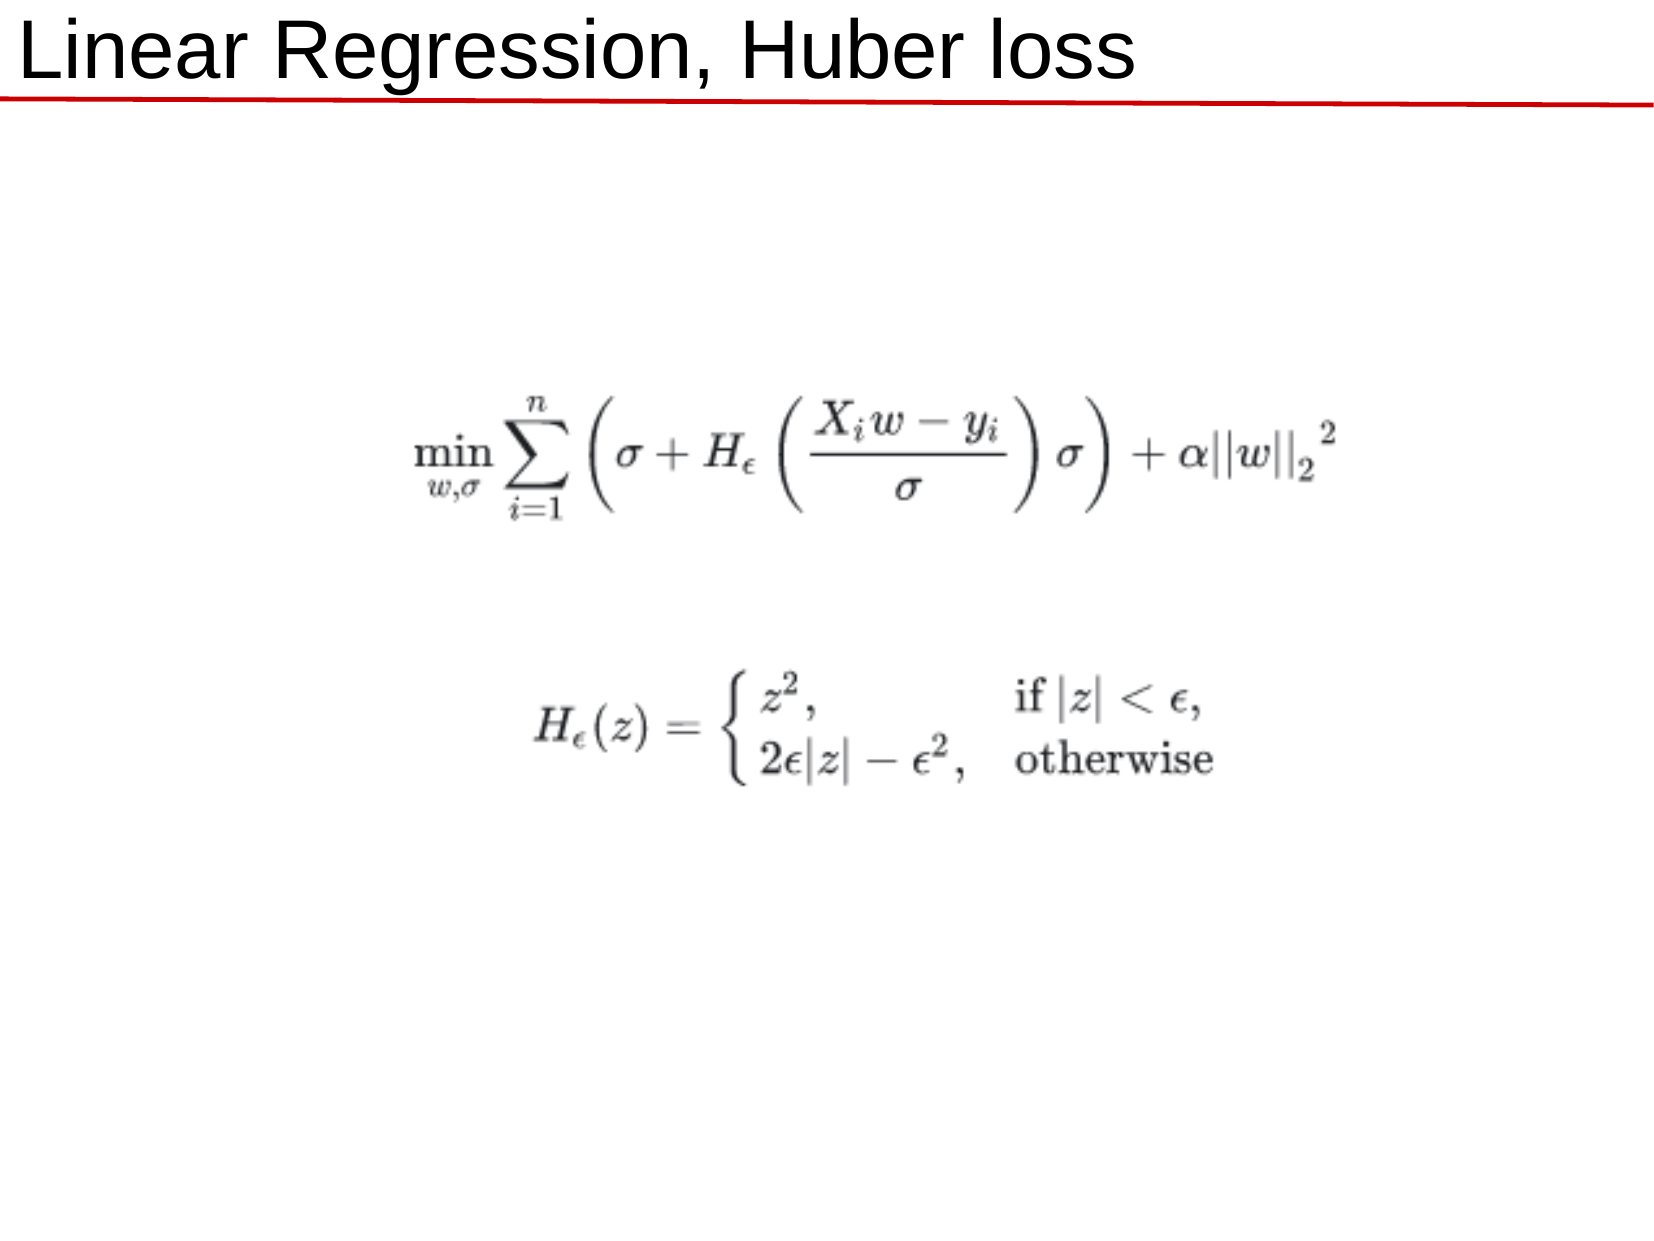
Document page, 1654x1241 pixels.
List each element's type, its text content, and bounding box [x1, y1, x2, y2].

picture [179, 358, 1606, 811]
title Linear Regression, Huber loss [17, 0, 1263, 99]
